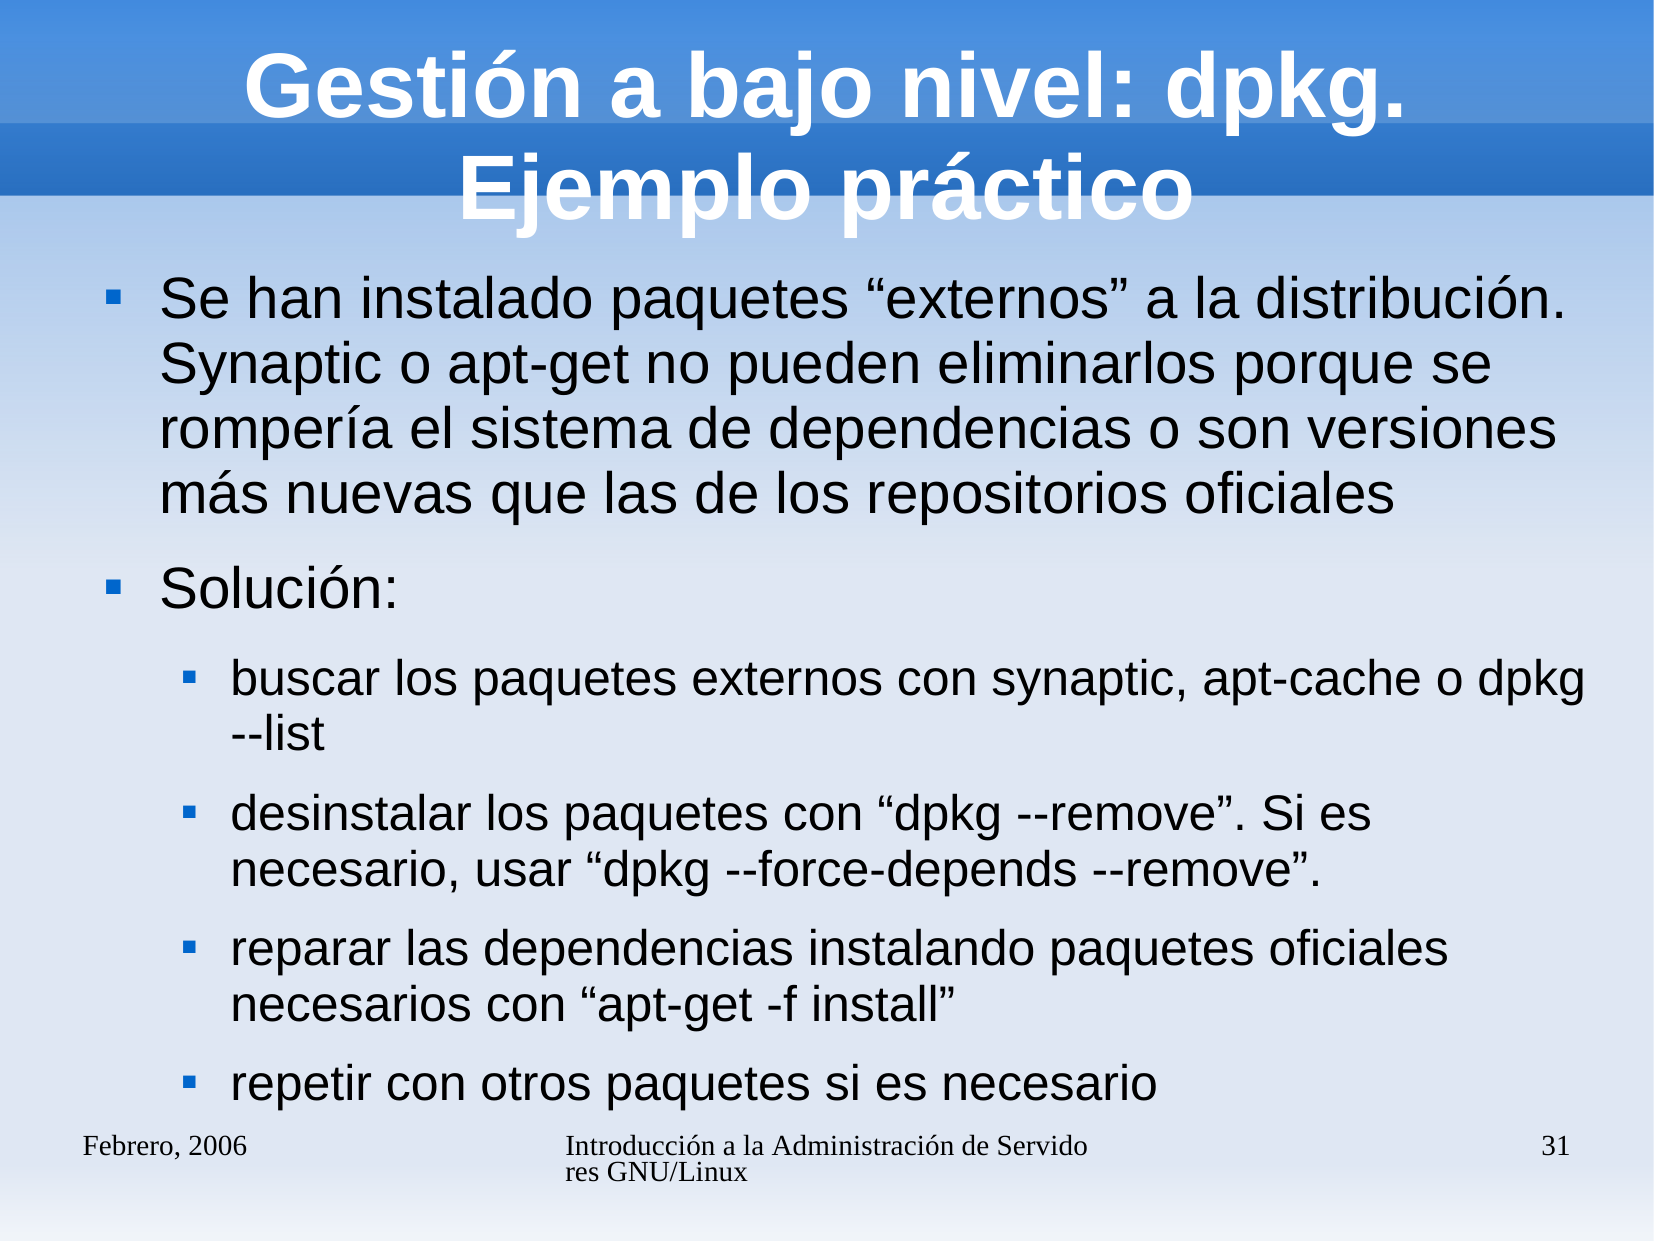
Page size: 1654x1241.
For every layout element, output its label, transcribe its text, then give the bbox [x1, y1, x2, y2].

picture [0, 0, 1654, 1241]
title Gestión a bajo nivel: dpkg. Ejemplo práctico [88, 34, 1565, 240]
list Se han instalado paquetes “externos” a la distribución. Synaptic o apt-get no pueden eliminarlos porque se rompería el sistema de dependencias o son versiones más nuevas que las de los repositorios oficiales Solución: buscar los paquetes externos con synaptic, apt-cache o dpkg --list desinstalar los paquetes con “dpkg --remove”. Si es necesario, usar “dpkg --force-depends --remove”. reparar las dependencias instalando paquetes oficiales necesarios con “apt-get -f install” repetir con otros paquetes si es necesario [88, 265, 1595, 1211]
